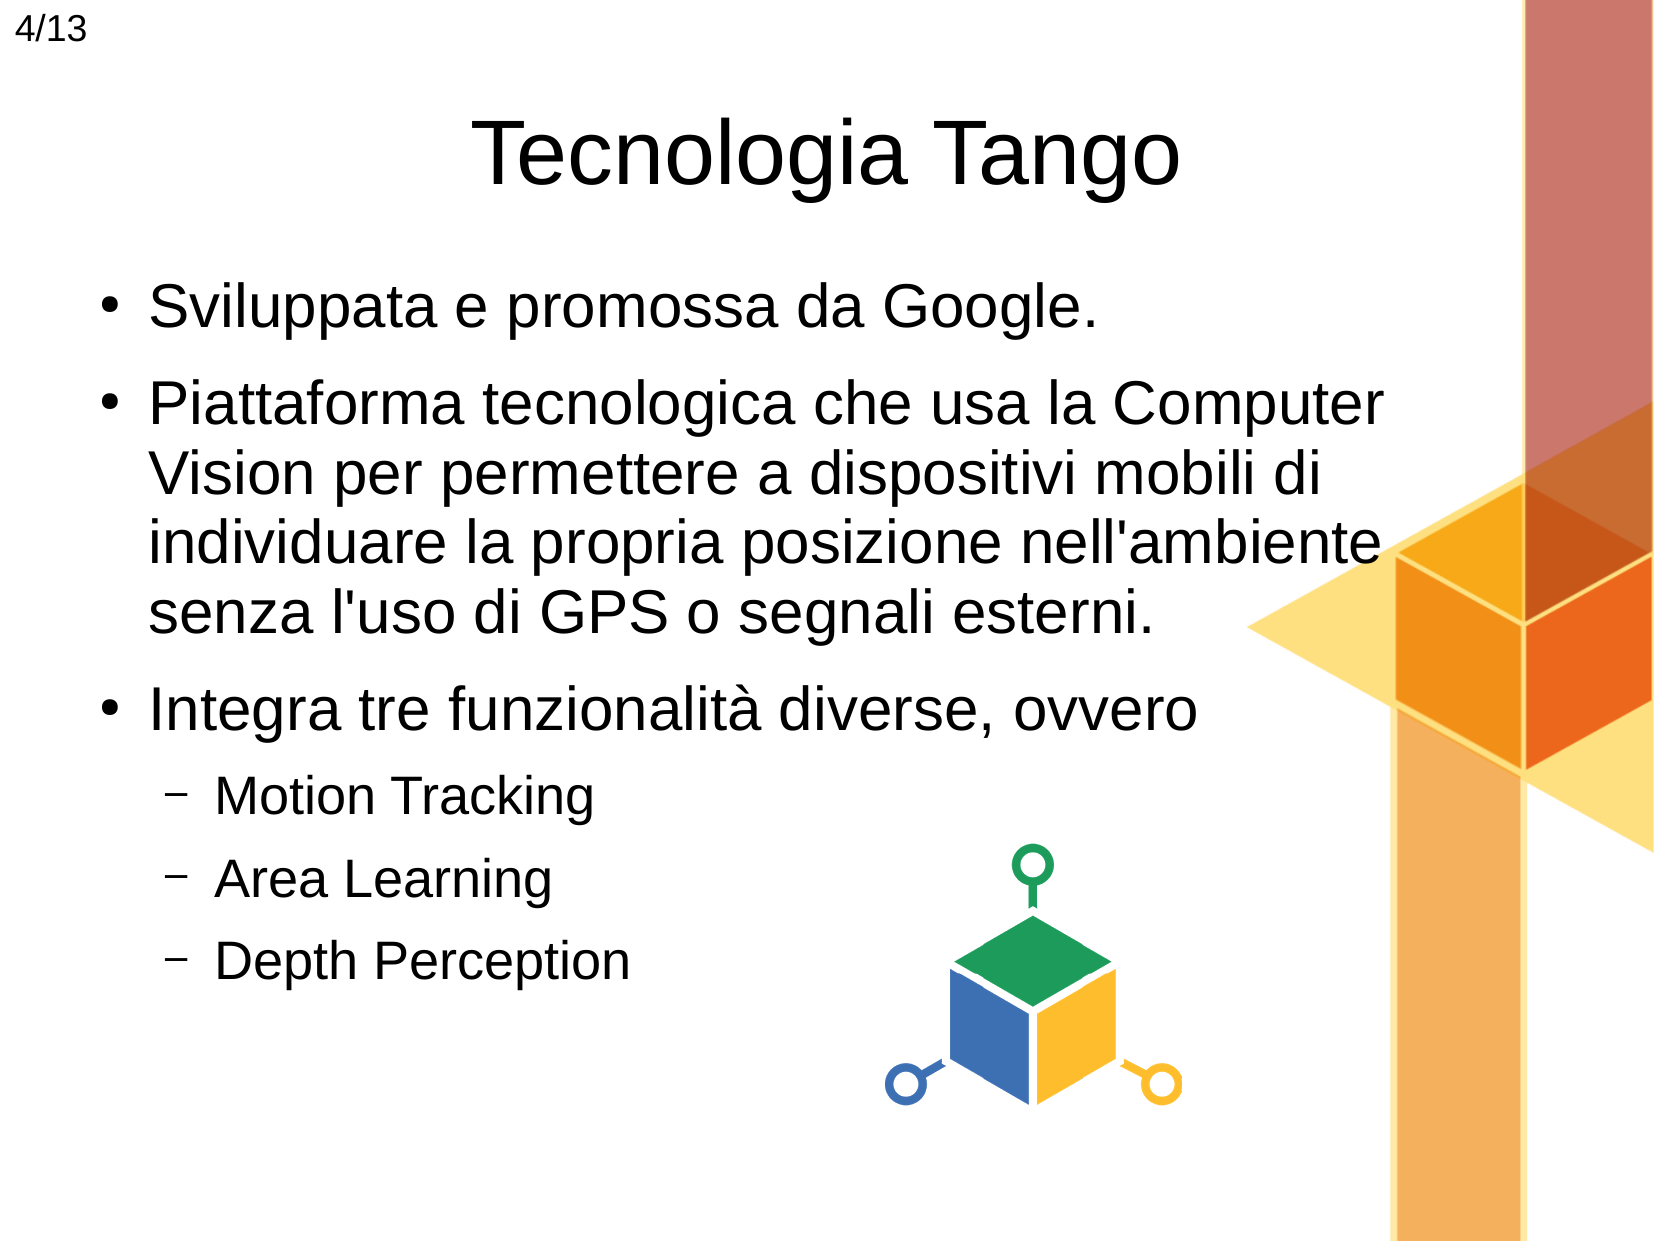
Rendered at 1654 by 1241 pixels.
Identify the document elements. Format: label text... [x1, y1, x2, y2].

text_box 4/13 [0, 0, 119, 99]
list Sviluppata e promossa da Google. Piattaforma tecnologica che usa la Computer Vision per permettere a dispositivi mobili di individuare la propria posizione nell'ambiente senza l'uso di GPS o segnali esterni. Integra tre funzionalità diverse, ovvero Motion Tracking Area Learning Depth Perception [82, 271, 1394, 1045]
picture [0, 0, 1654, 1241]
title Tecnologia Tango [82, 49, 1571, 257]
